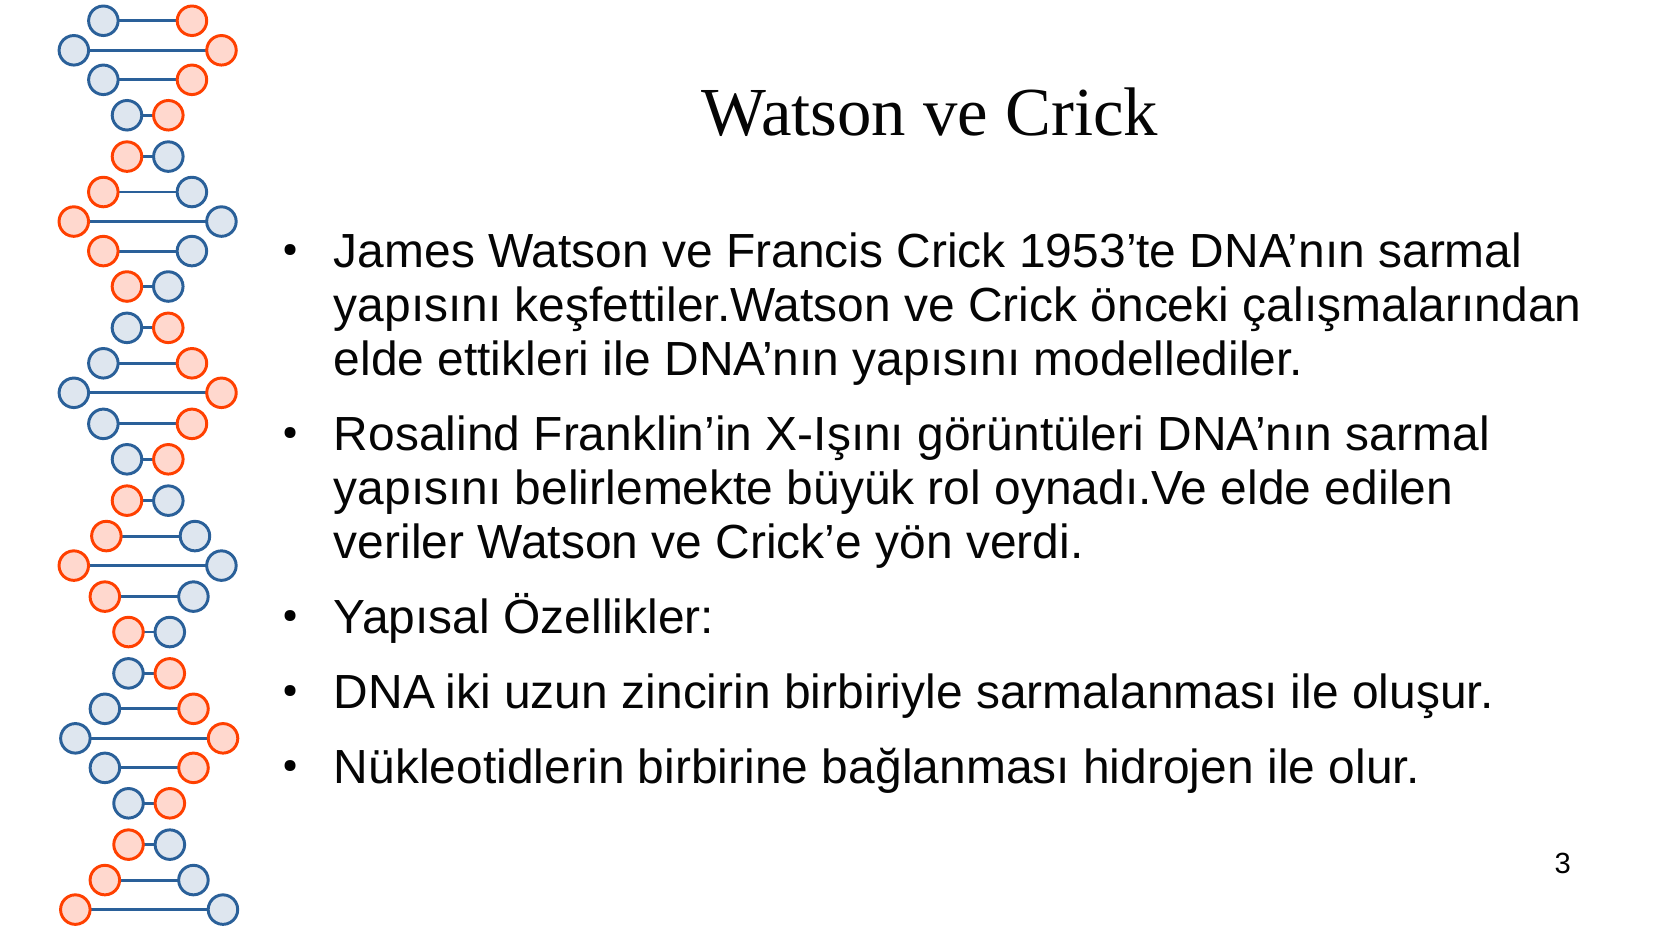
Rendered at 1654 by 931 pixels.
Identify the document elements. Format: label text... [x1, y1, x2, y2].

title Watson ve Crick [265, 35, 1595, 189]
list James Watson ve Francis Crick 1953’te DNA’nın sarmal yapısını keşfettiler.Watson ve Crick önceki çalışmalarından elde ettikleri ile DNA’nın yapısını modellediler. Rosalind Franklin’in X-Işını görüntüleri DNA’nın sarmal yapısını belirlemekte büyük rol oynadı.Ve elde edilen veriler Watson ve Crick’e yön verdi. Yapısal Özellikler: DNA iki uzun zincirin birbiriyle sarmalanması ile oluşur. Nükleotidlerin birbirine bağlanması hidrojen ile olur. [265, 224, 1595, 826]
